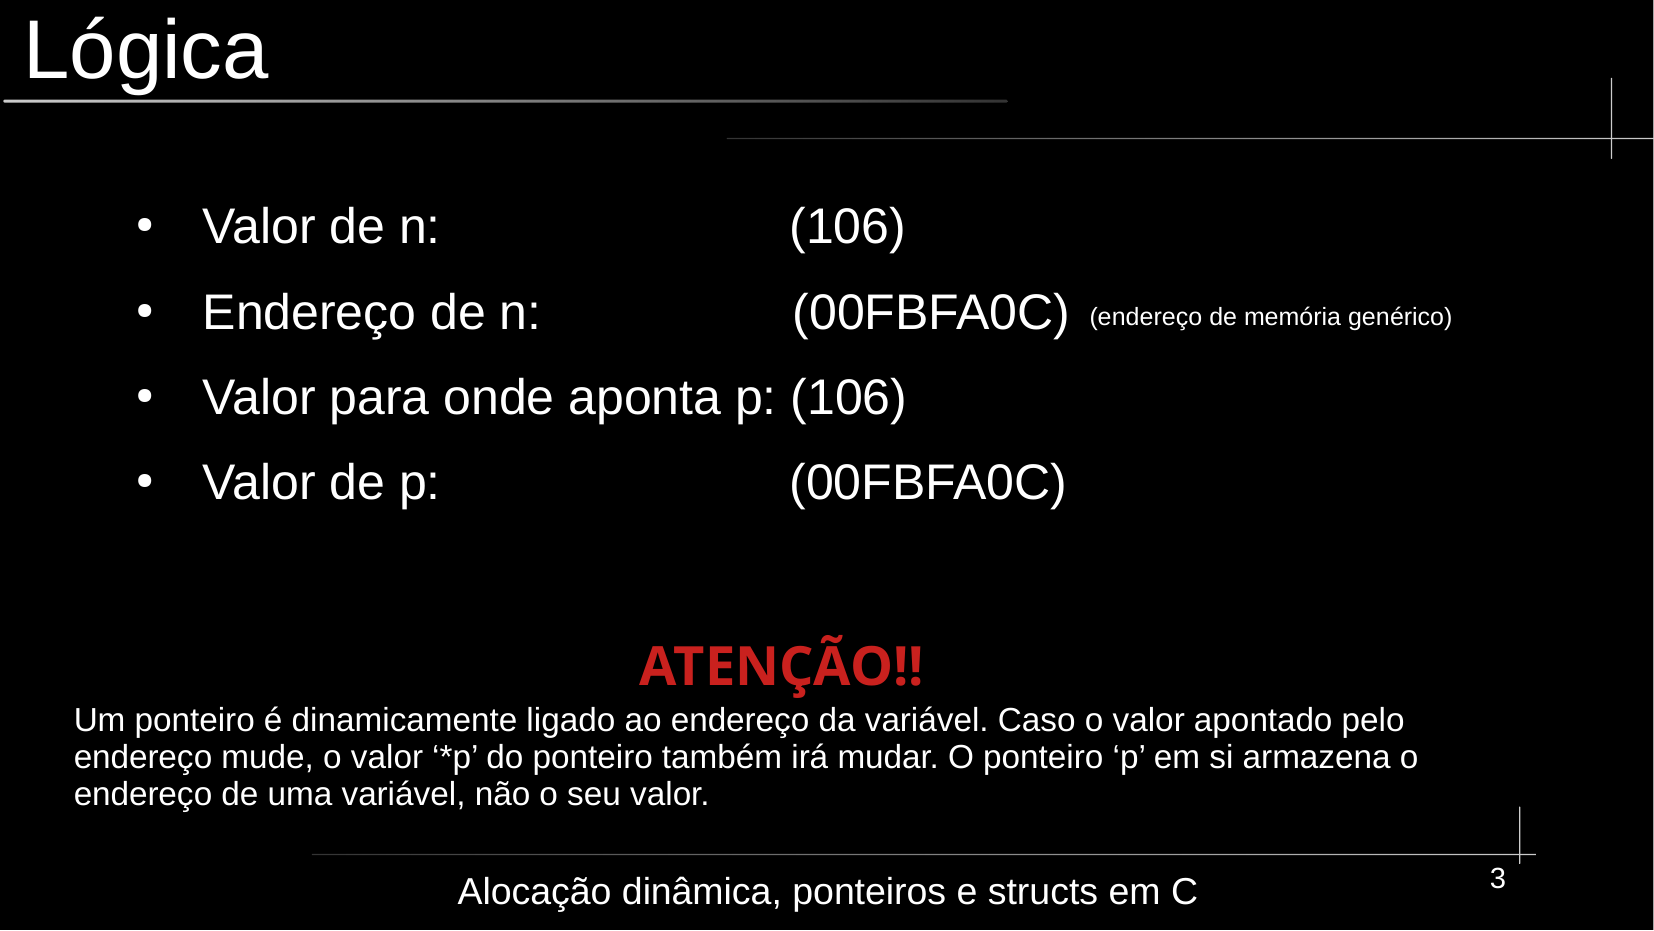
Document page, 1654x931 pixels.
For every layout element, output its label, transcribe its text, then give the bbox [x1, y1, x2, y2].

text_box (endereço de memória genérico) [1003, 295, 1477, 355]
title Lógica [23, 3, 1589, 97]
list Valor de n: (106) Endereço de n: (00FBFA0C) Valor para onde aponta p: (106) Valor de p: (00FBFA0C) [118, 198, 1093, 532]
text_box ATENÇÃO!! Um ponteiro é dinamicamente ligado ao endereço da variável. Caso o valor apontado pelo endereço mude, o valor ‘*p’ do ponteiro também irá mudar. O ponteiro ‘p’ em si armazena o endereço de uma variável, não o seu valor. [59, 620, 1506, 827]
text_box Alocação dinâmica, ponteiros e structs em C [442, 863, 1359, 931]
